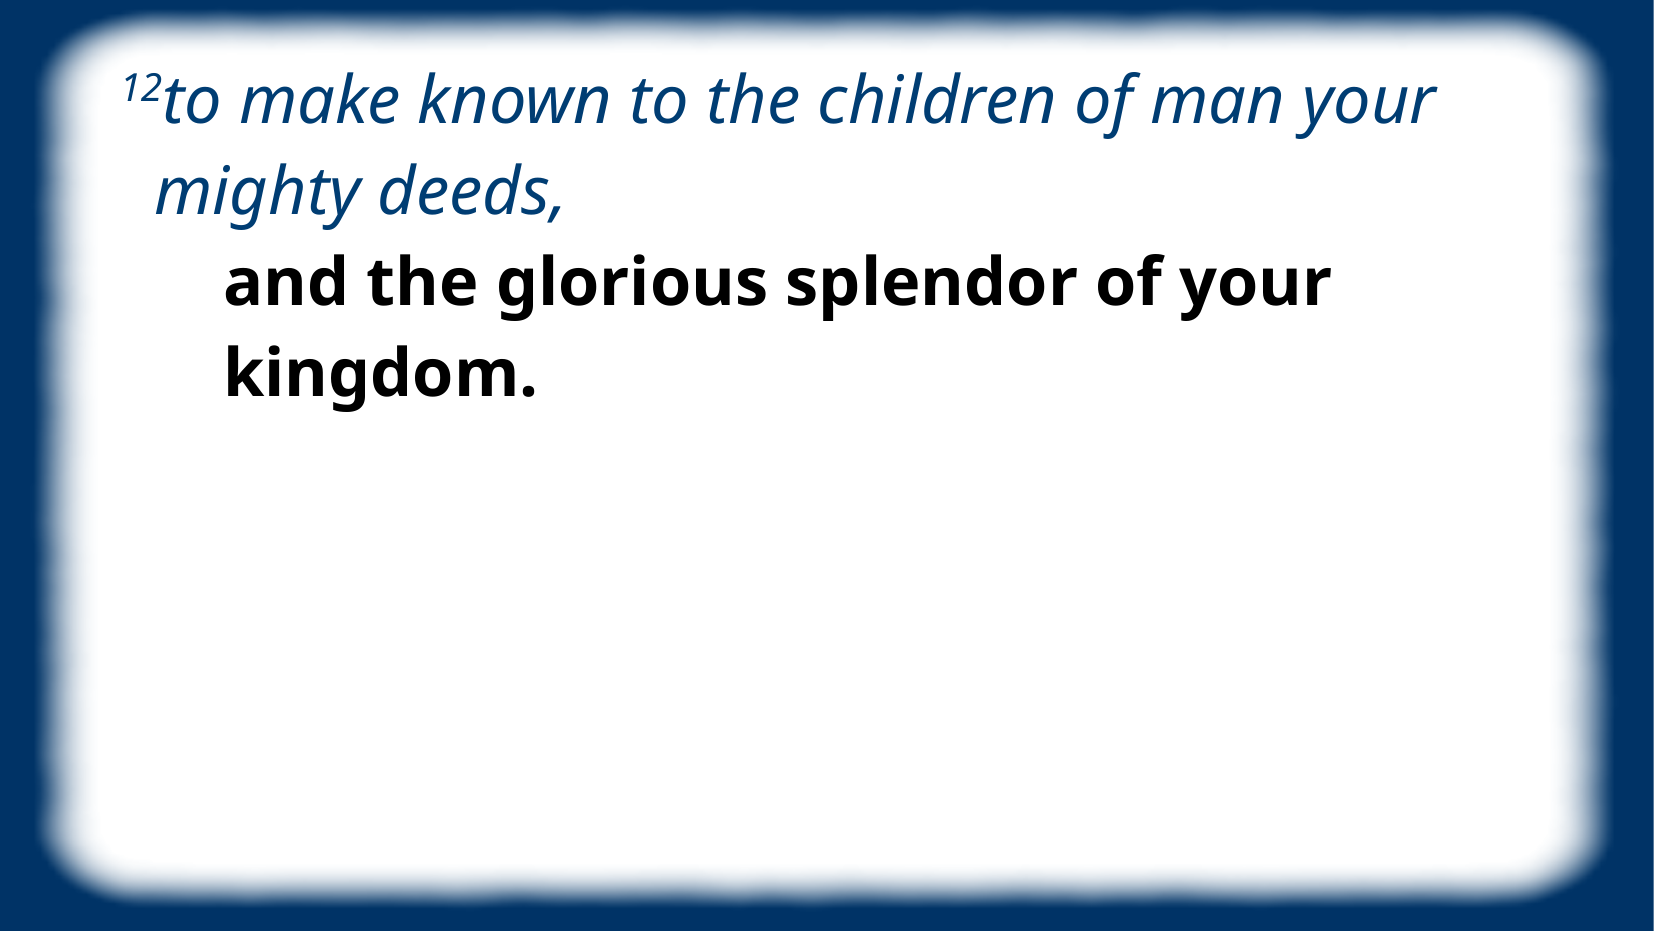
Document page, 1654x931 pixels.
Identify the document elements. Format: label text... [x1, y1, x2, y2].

picture [0, 0, 1654, 931]
text_box 12to make known to the children of man your mighty deeds, and the glorious splendor of your kingdom. [105, 45, 1546, 415]
